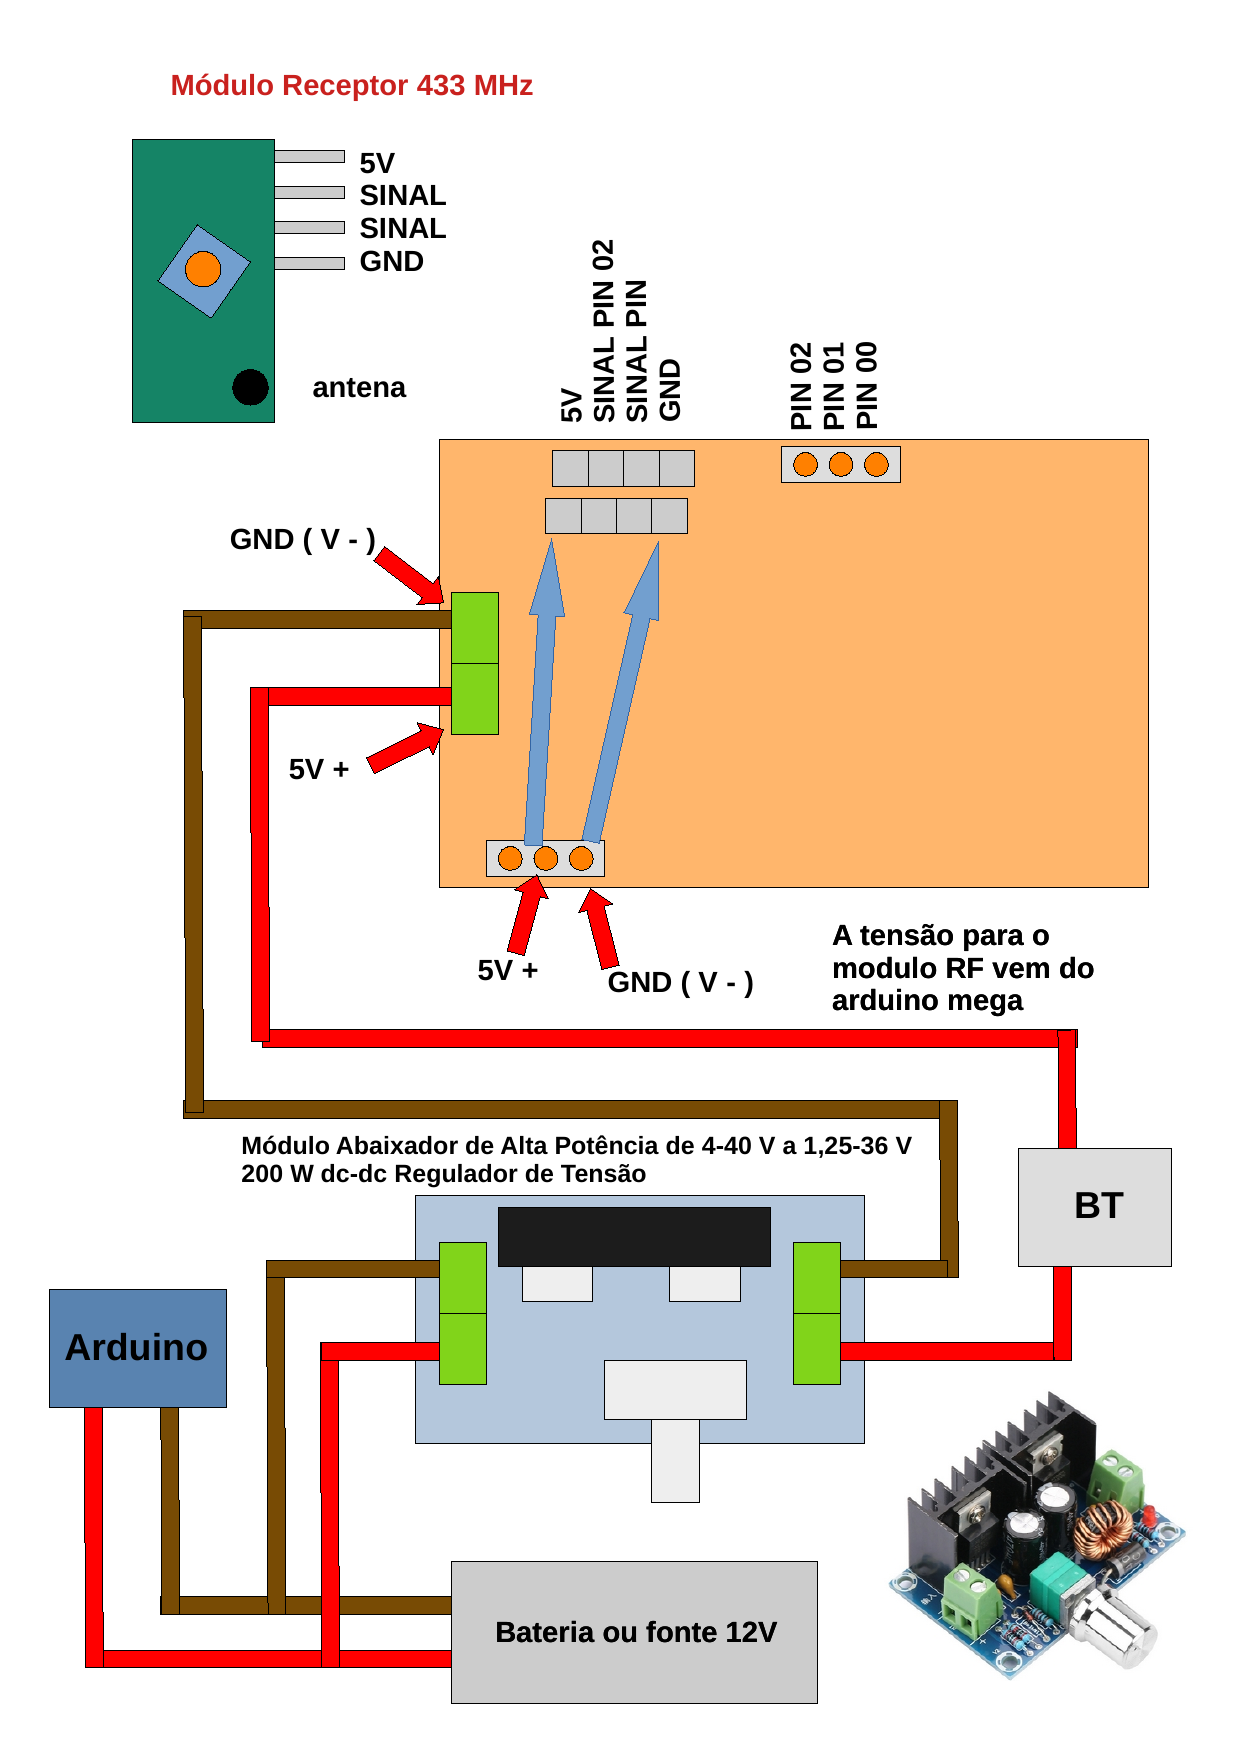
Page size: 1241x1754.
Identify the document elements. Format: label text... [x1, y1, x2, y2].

text_box GND ( V - ) [214, 515, 393, 564]
text_box Módulo Receptor 433 MHz [155, 61, 582, 110]
picture [880, 1384, 1196, 1682]
text_box 5V SINAL SINAL GND [344, 139, 523, 317]
text_box PIN 02 PIN 01 PIN 00 [776, 320, 901, 447]
text_box 5V + [462, 946, 558, 995]
text_box [49, 439, 1172, 1704]
text_box Arduino [49, 1319, 245, 1385]
text_box Módulo Abaixador de Alta Potência de 4-40 V a 1,25-36 V 200 W dc-dc Regulador de Tensão [226, 1124, 948, 1208]
text_box 5V + [274, 745, 369, 794]
text_box [132, 139, 345, 423]
text_box BT [1059, 1177, 1154, 1235]
text_box [49, 1289, 227, 1319]
text_box 5V SINAL PIN 02 SINAL PIN GND [545, 201, 760, 440]
text_box A tensão para o modulo RF vem do arduino mega [817, 911, 1137, 1025]
text_box GND ( V - ) [592, 958, 771, 1007]
text_box antena [297, 363, 475, 412]
text_box Bateria ou fonte 12V [480, 1608, 800, 1656]
